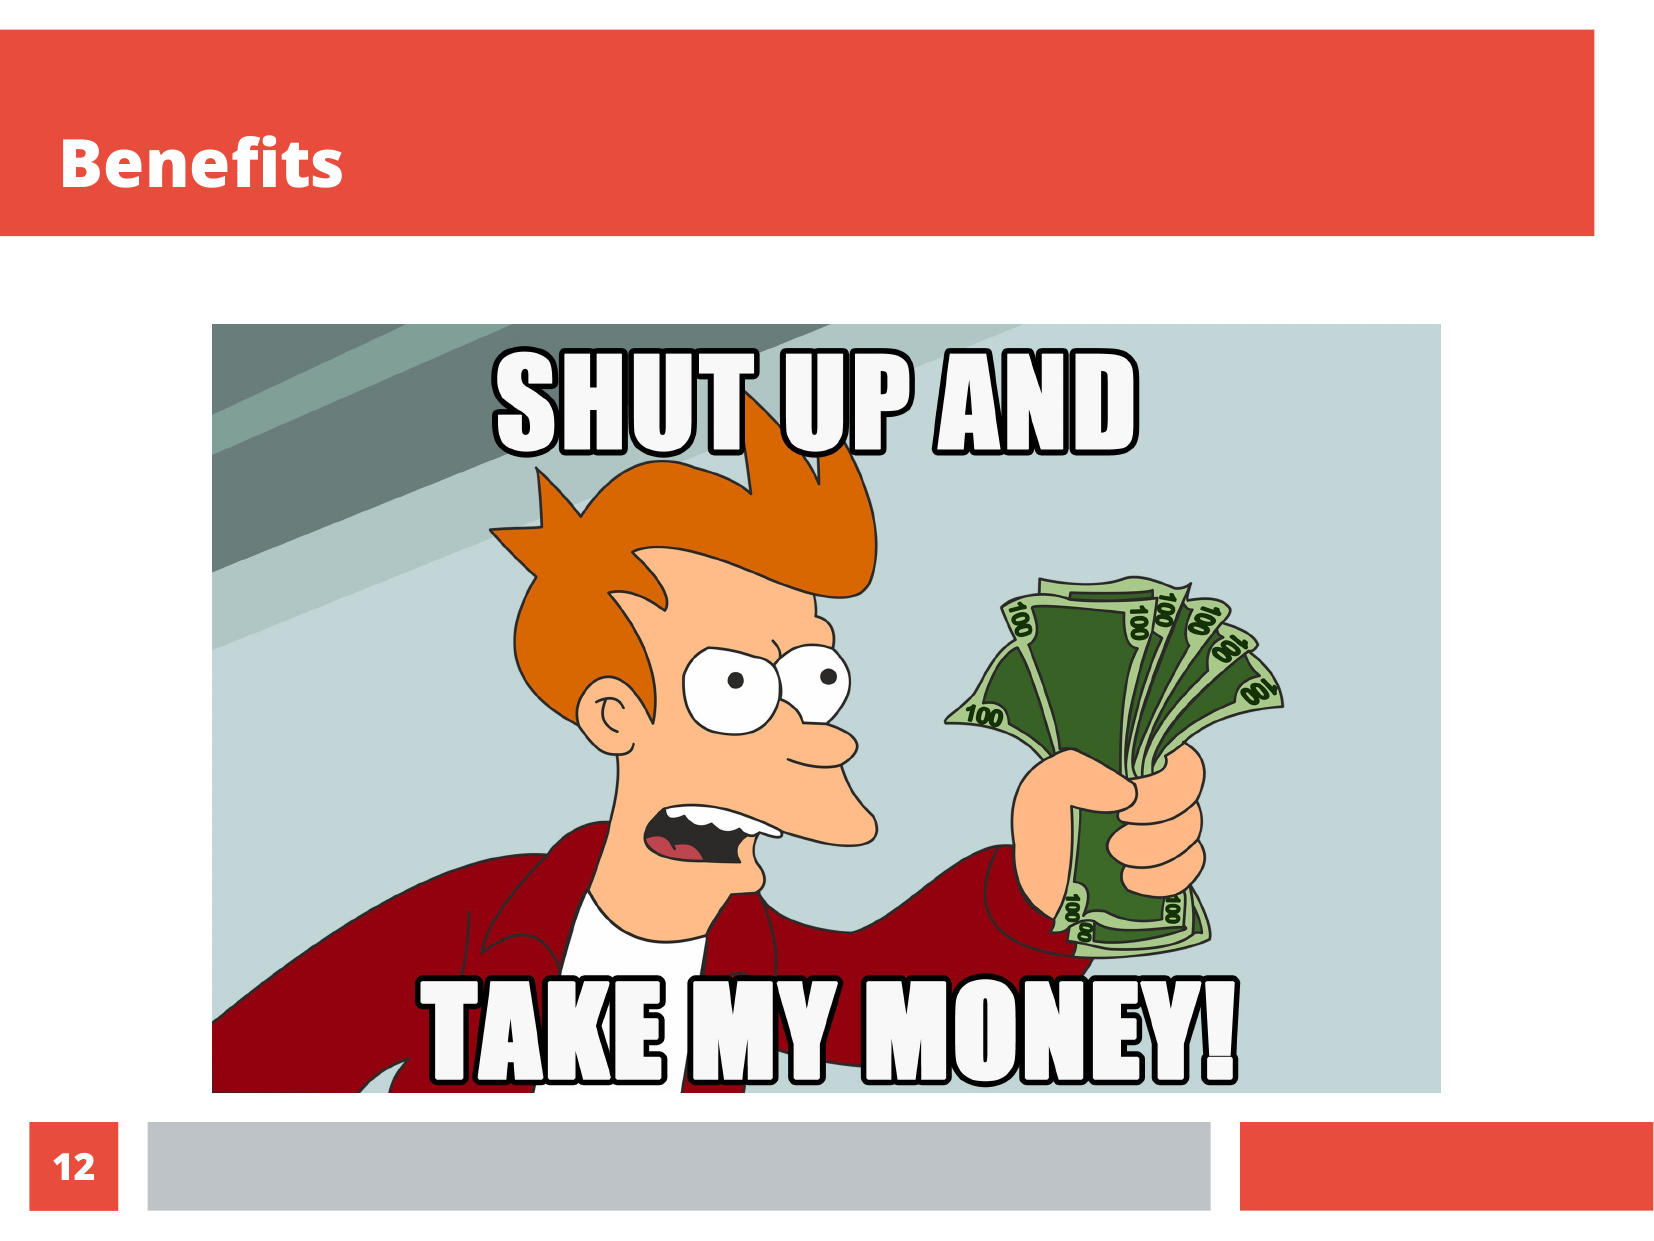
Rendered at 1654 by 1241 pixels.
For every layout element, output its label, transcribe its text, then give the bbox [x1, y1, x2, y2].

picture [212, 324, 1441, 1093]
title Benefits [59, 59, 1595, 207]
